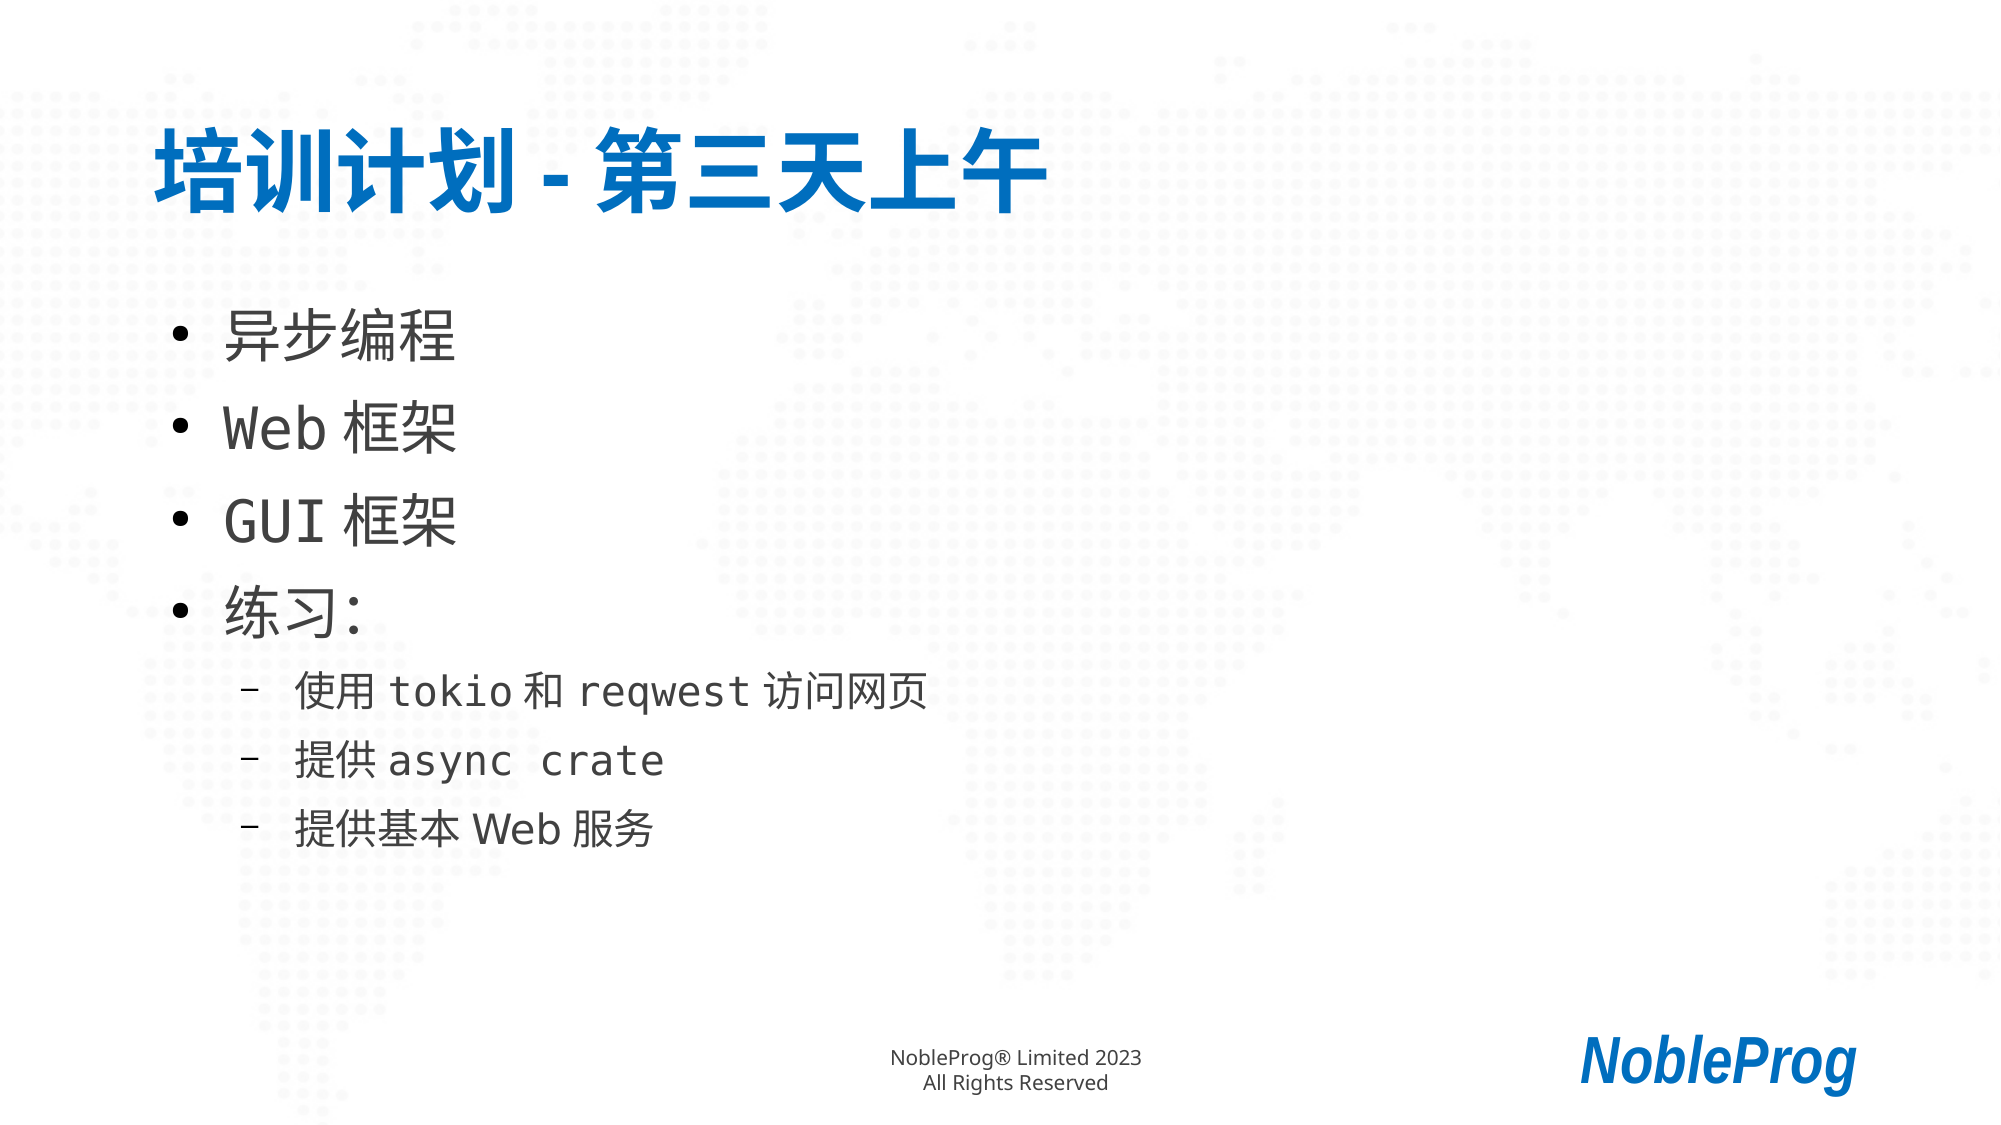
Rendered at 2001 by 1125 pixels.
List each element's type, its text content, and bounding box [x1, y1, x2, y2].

list 异步编程 Web框架 GUI框架 练习： 使用tokio和reqwest访问网页 提供async crate 提供基本Web服务 [137, 299, 1863, 1014]
title 培训计划-第三天上午 [137, 59, 1863, 278]
